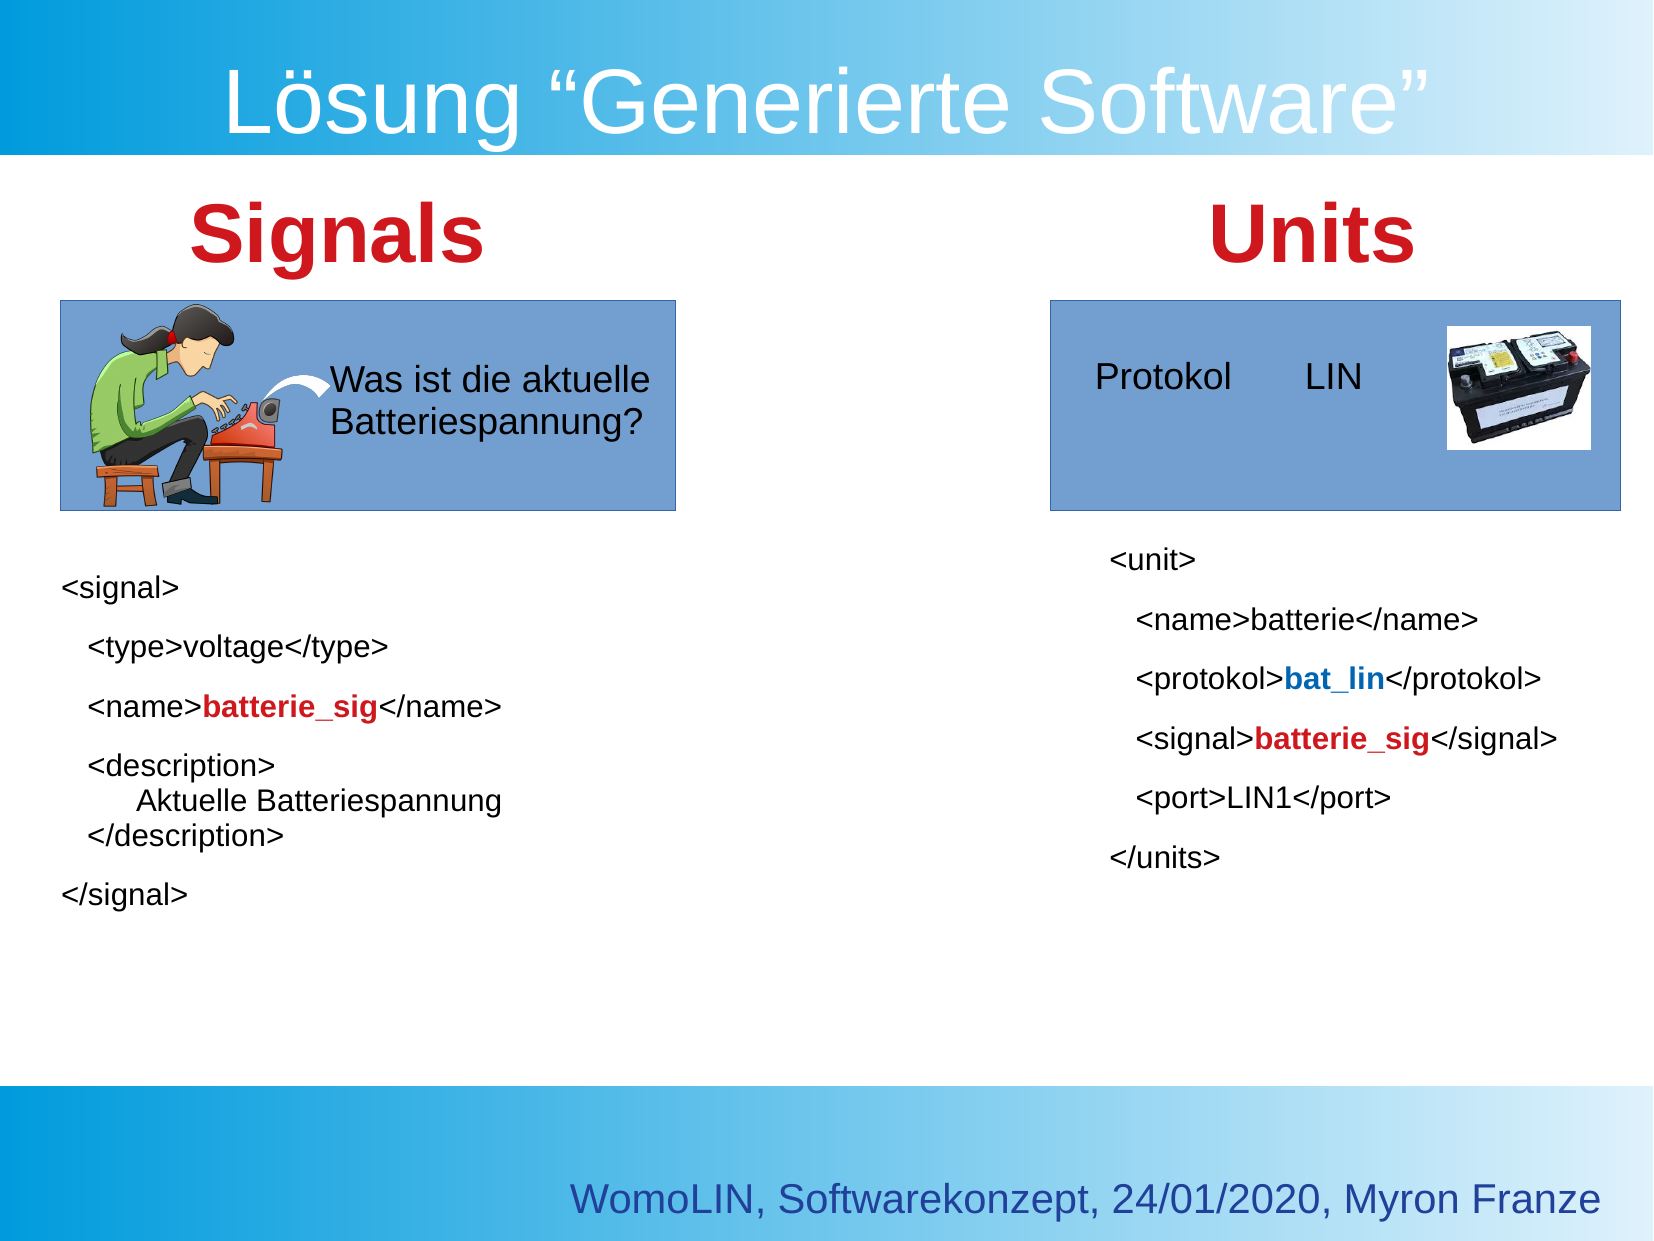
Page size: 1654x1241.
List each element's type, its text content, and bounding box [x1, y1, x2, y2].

text_box Signals [135, 180, 541, 288]
picture [90, 304, 331, 507]
text_box [60, 300, 676, 511]
text_box <unit> <name>batterie</name> <protokol>bat_lin</protokol> <signal>batterie_sig</signal> <port>LIN1</port> </units> [1094, 535, 1650, 961]
picture [1447, 326, 1591, 451]
text_box <signal> <type>voltage</type> <name>batterie_sig</name> <description> Aktuelle Batteriespannung </description> </signal> [46, 562, 694, 920]
text_box WomoLIN, Softwarekonzept, 24/01/2020, Myron Franze [555, 1168, 1645, 1241]
title Lösung “Generierte Software” [82, 49, 1571, 155]
text_box LIN [1290, 348, 1396, 406]
text_box Was ist die aktuelle Batteriespannung? [315, 351, 691, 451]
text_box [1050, 300, 1621, 511]
text_box Protokol [1080, 348, 1261, 406]
text_box Units [1185, 180, 1441, 288]
